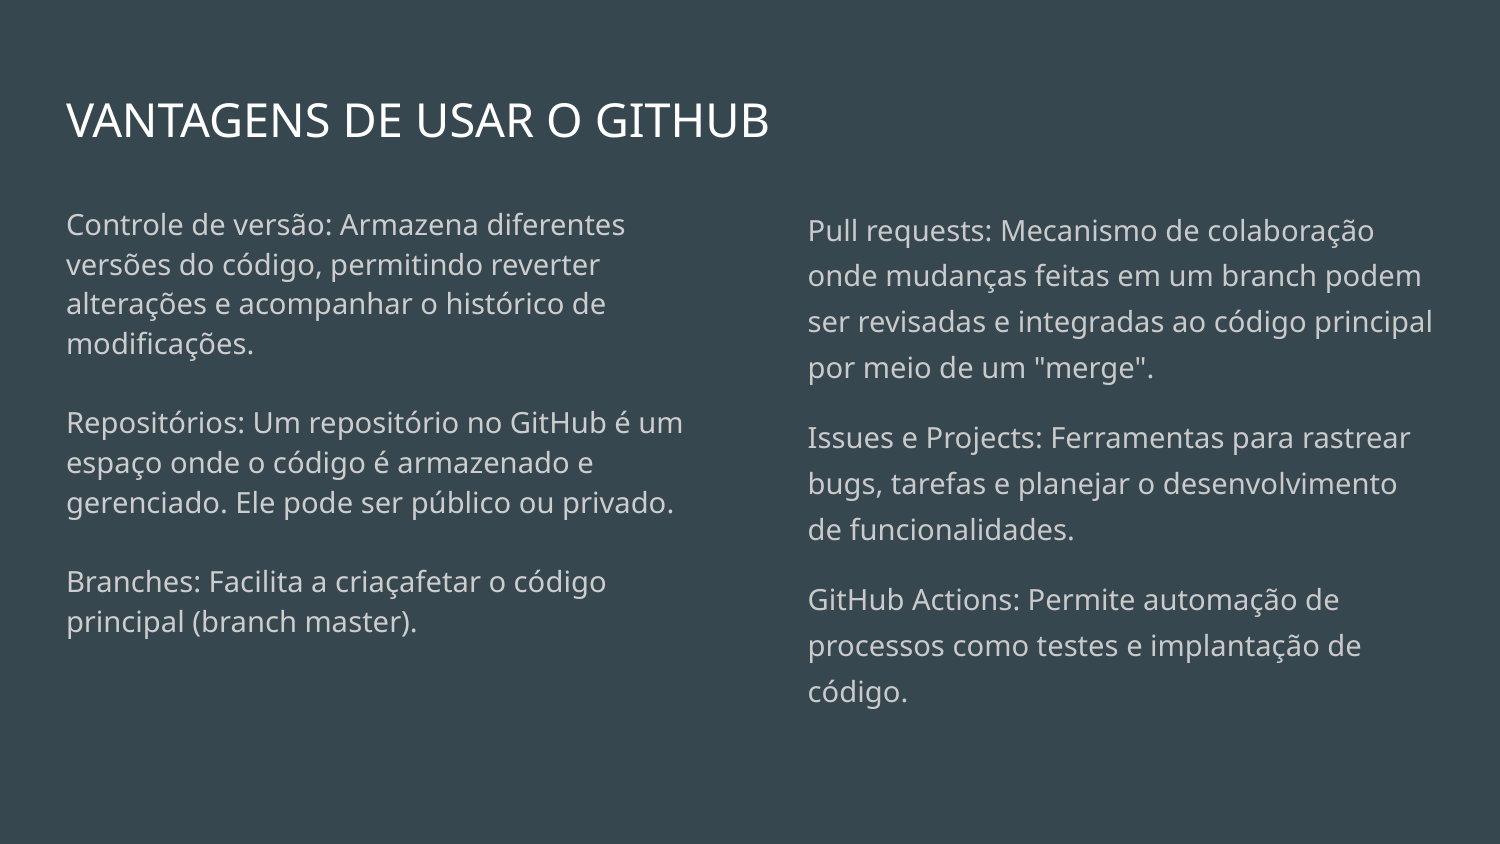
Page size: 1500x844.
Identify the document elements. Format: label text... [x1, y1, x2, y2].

title VANTAGENS DE USAR O GITHUB [51, 72, 1449, 167]
list Pull requests: Mecanismo de colaboração onde mudanças feitas em um branch podem ser revisadas e integradas ao código principal por meio de um "merge". Issues e Projects: Ferramentas para rastrear bugs, tarefas e planejar o desenvolvimento de funcionalidades. GitHub Actions: Permite automação de processos como testes e implantação de código. [792, 189, 1449, 750]
list Controle de versão: Armazena diferentes versões do código, permitindo reverter alterações e acompanhar o histórico de modificações. Repositórios: Um repositório no GitHub é um espaço onde o código é armazenado e gerenciado. Ele pode ser público ou privado. Branches: Facilita a criaçafetar o código principal (branch master). [51, 189, 708, 750]
